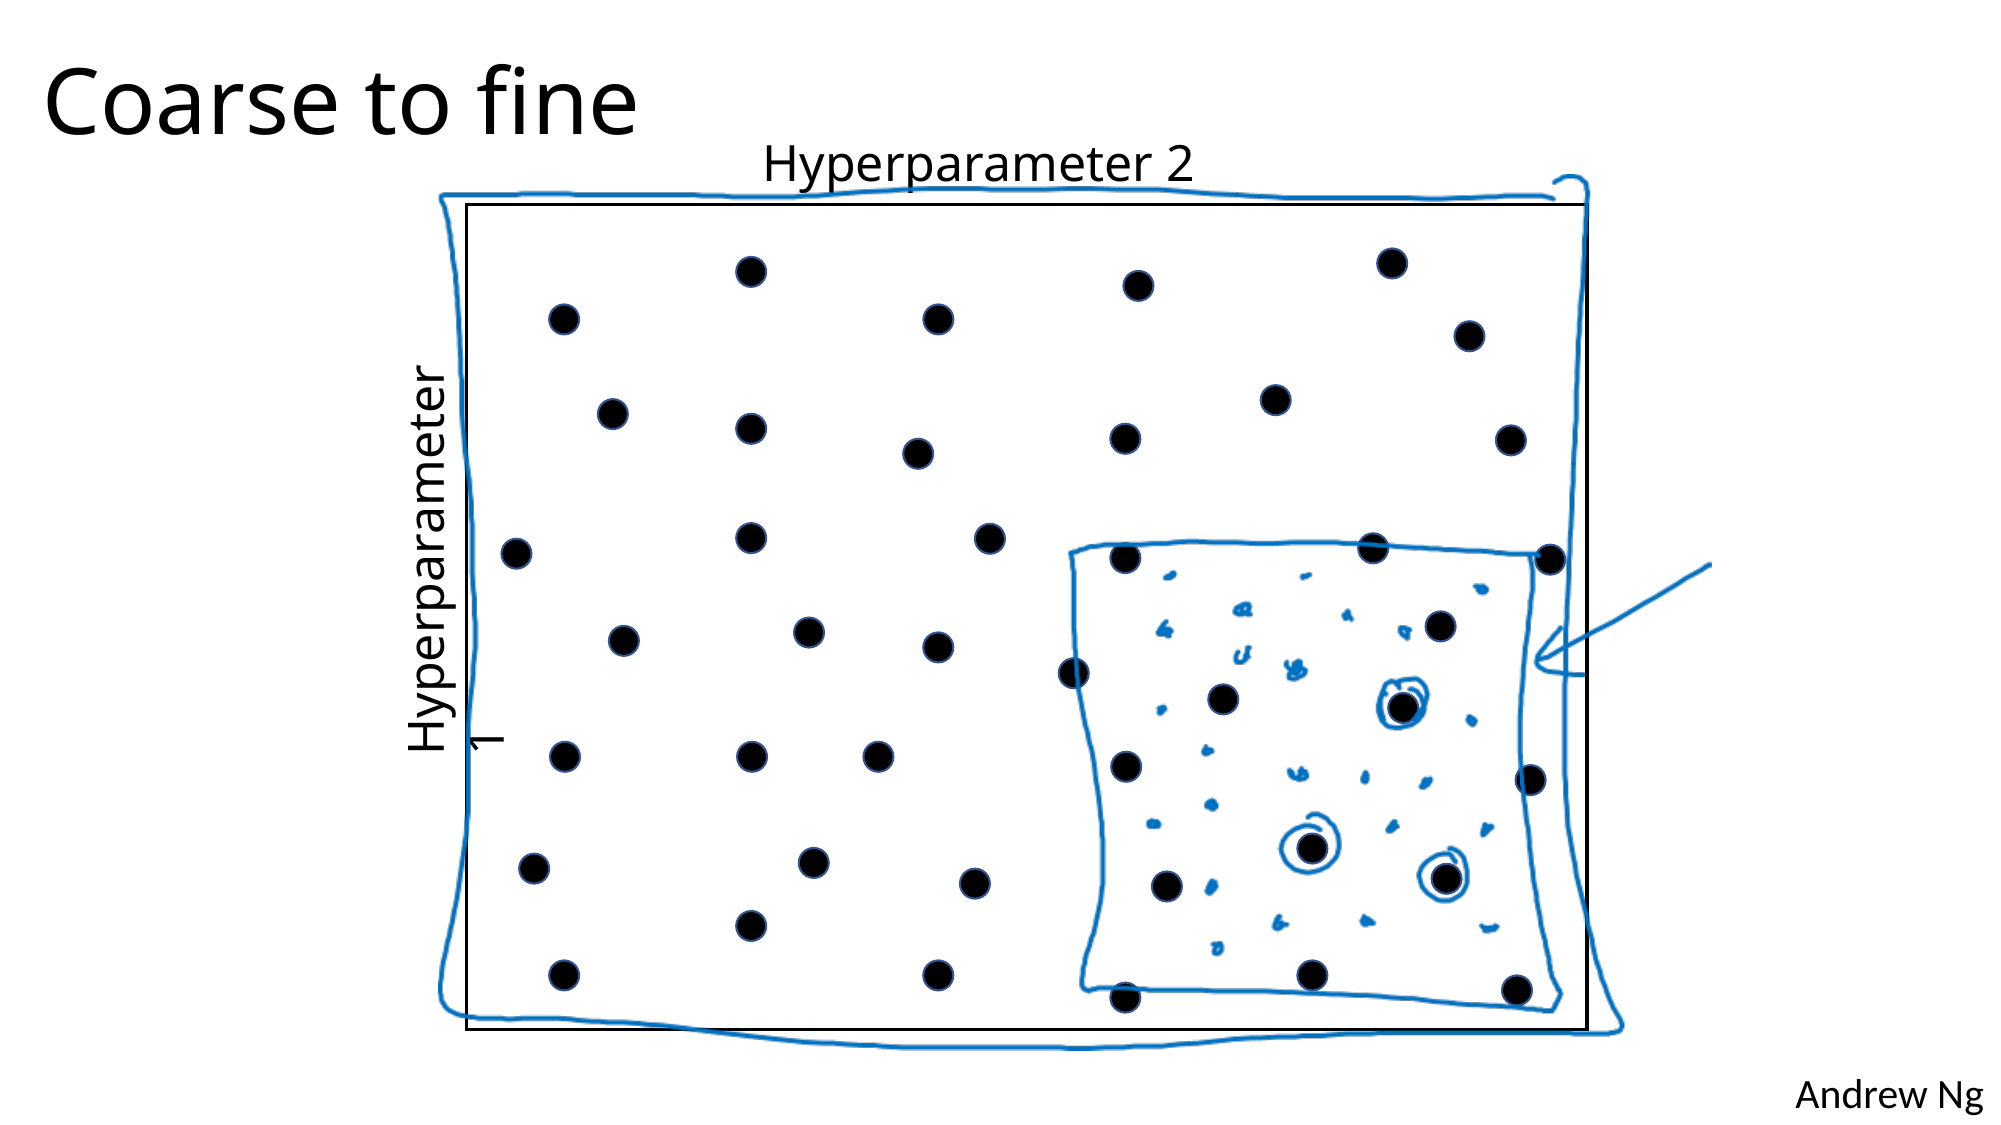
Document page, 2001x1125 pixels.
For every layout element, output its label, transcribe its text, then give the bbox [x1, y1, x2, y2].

text_box Hyperparameter 1 [386, 309, 438, 771]
picture [438, 174, 1712, 1051]
title Coarse to fine [27, 35, 1868, 253]
text_box Hyperparameter 2 [747, 124, 1400, 174]
